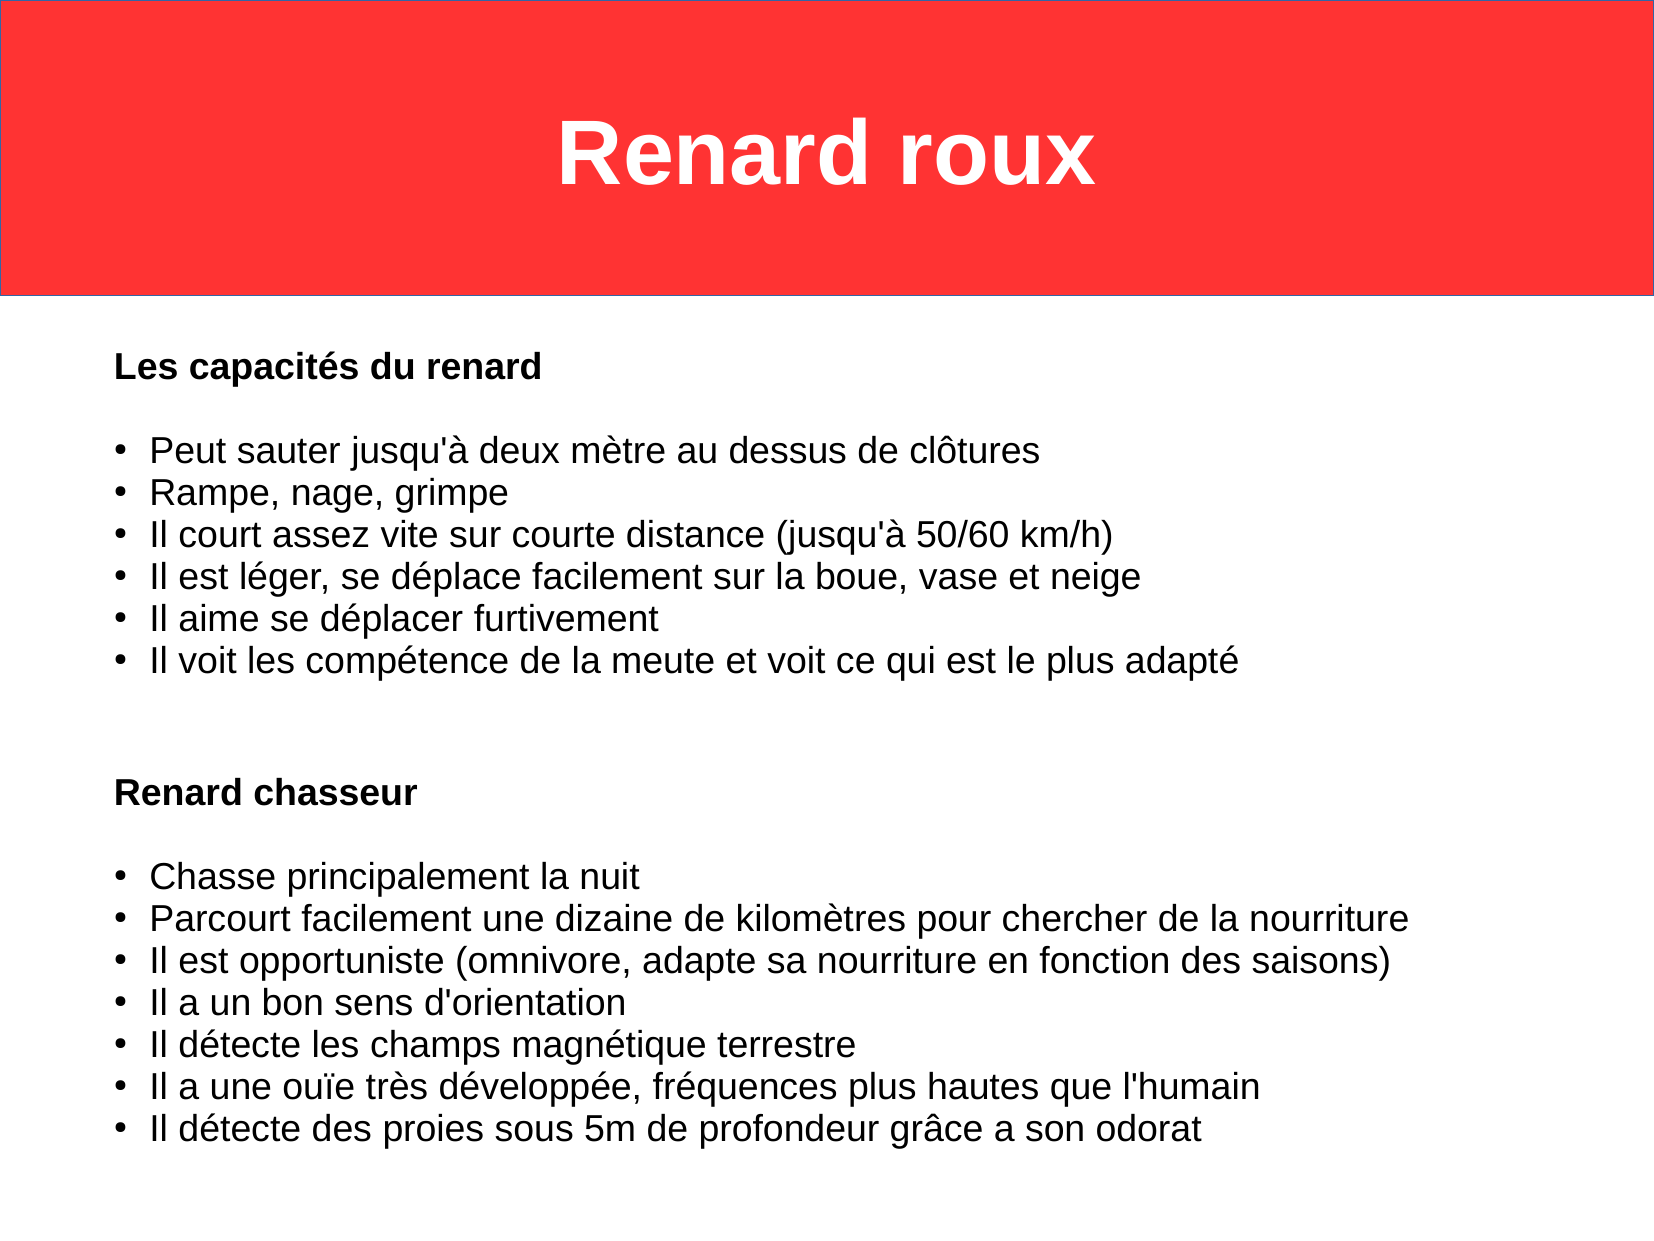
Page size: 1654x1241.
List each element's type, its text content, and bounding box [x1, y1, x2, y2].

text_box Les capacités du renard Peut sauter jusqu'à deux mètre au dessus de clôtures Rampe, nage, grimpe Il court assez vite sur courte distance (jusqu'à 50/60 km/h) Il est léger, se déplace facilement sur la boue, vase et neige Il aime se déplacer furtivement Il voit les compétence de la meute et voit ce qui est le plus adapté [99, 338, 1471, 732]
text_box Renard chasseur Chasse principalement la nuit Parcourt facilement une dizaine de kilomètres pour chercher de la nourriture Il est opportuniste (omnivore, adapte sa nourriture en fonction des saisons) Il a un bon sens d'orientation Il détecte les champs magnétique terrestre Il a une ouïe très développée, fréquences plus hautes que l'humain Il détecte des proies sous 5m de profondeur grâce a son odorat [99, 764, 1512, 1157]
title Renard roux [82, 49, 1571, 257]
text_box [0, 0, 1654, 296]
